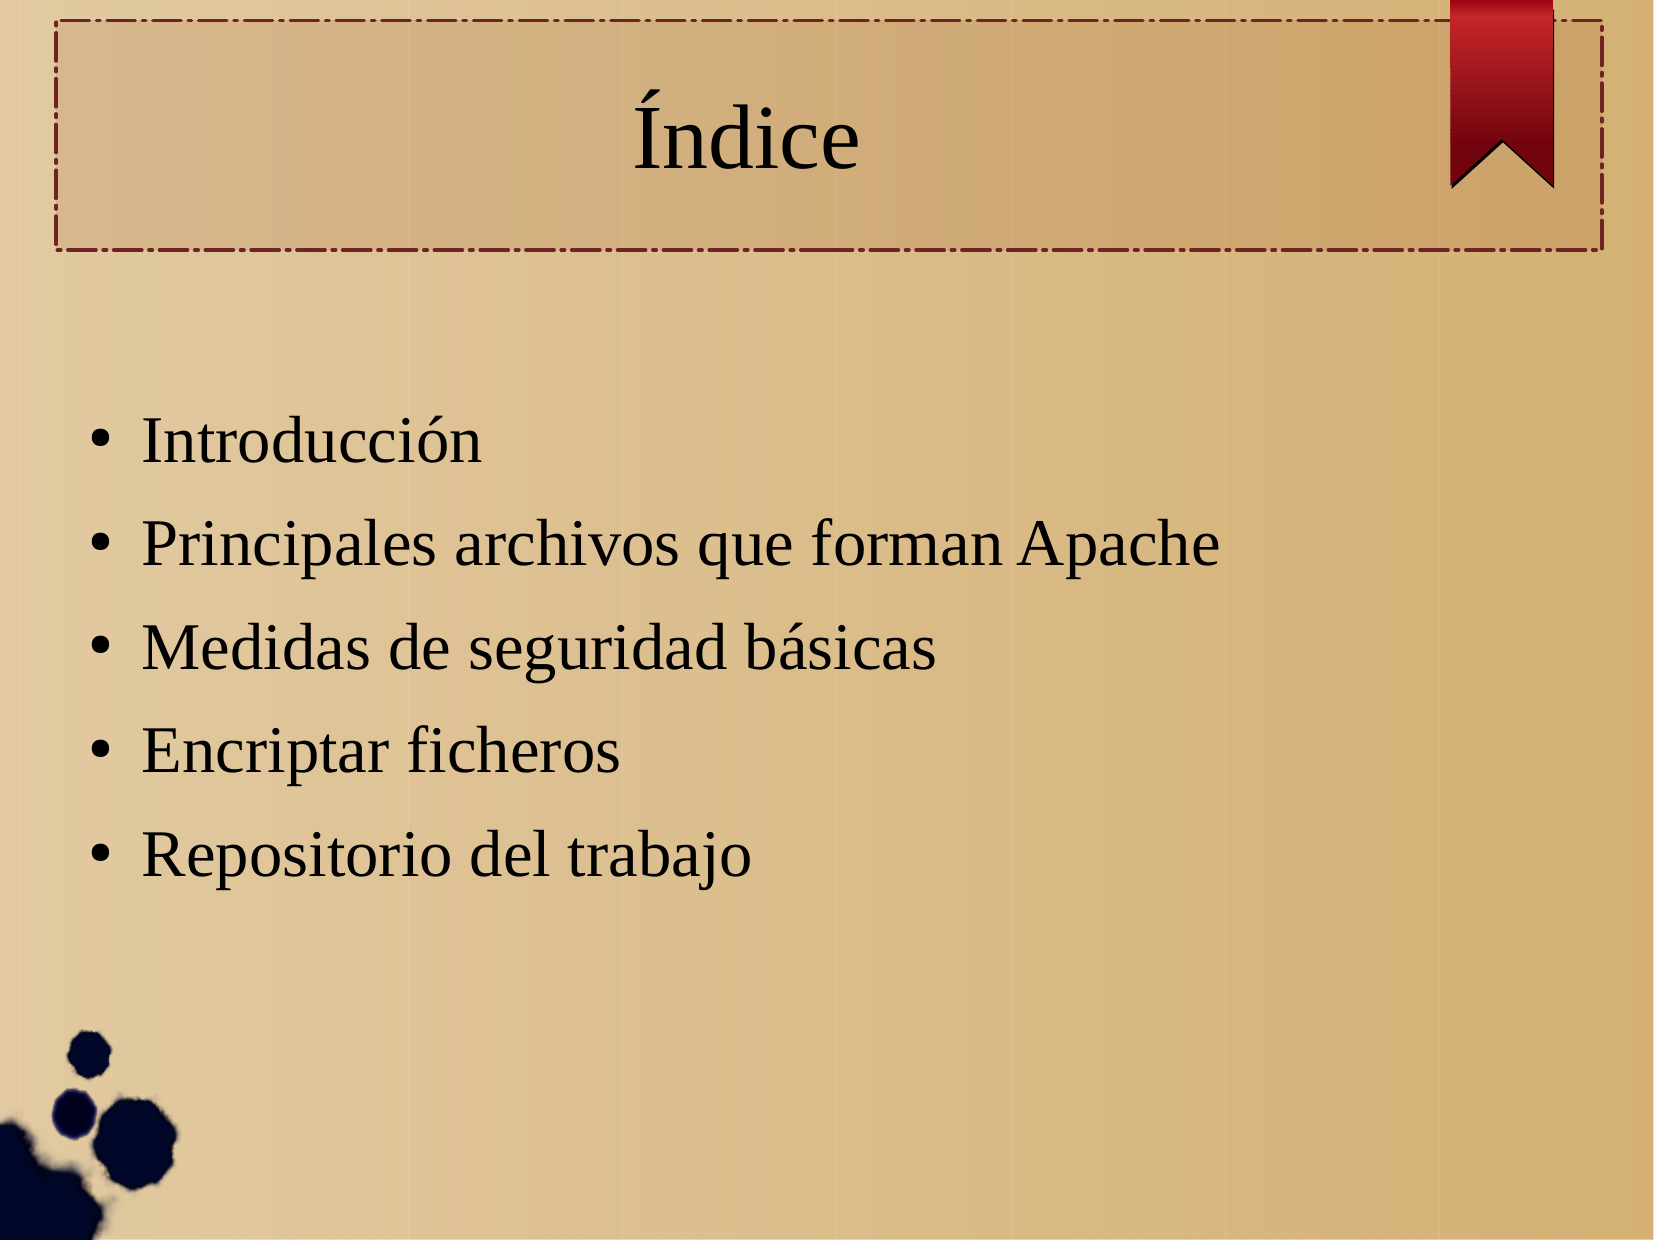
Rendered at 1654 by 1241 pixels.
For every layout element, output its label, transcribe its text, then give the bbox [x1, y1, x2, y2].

title Índice [82, 47, 1412, 229]
list Introducción Principales archivos que forman Apache Medidas de seguridad básicas Encriptar ficheros Repositorio del trabajo [70, 402, 1560, 1123]
